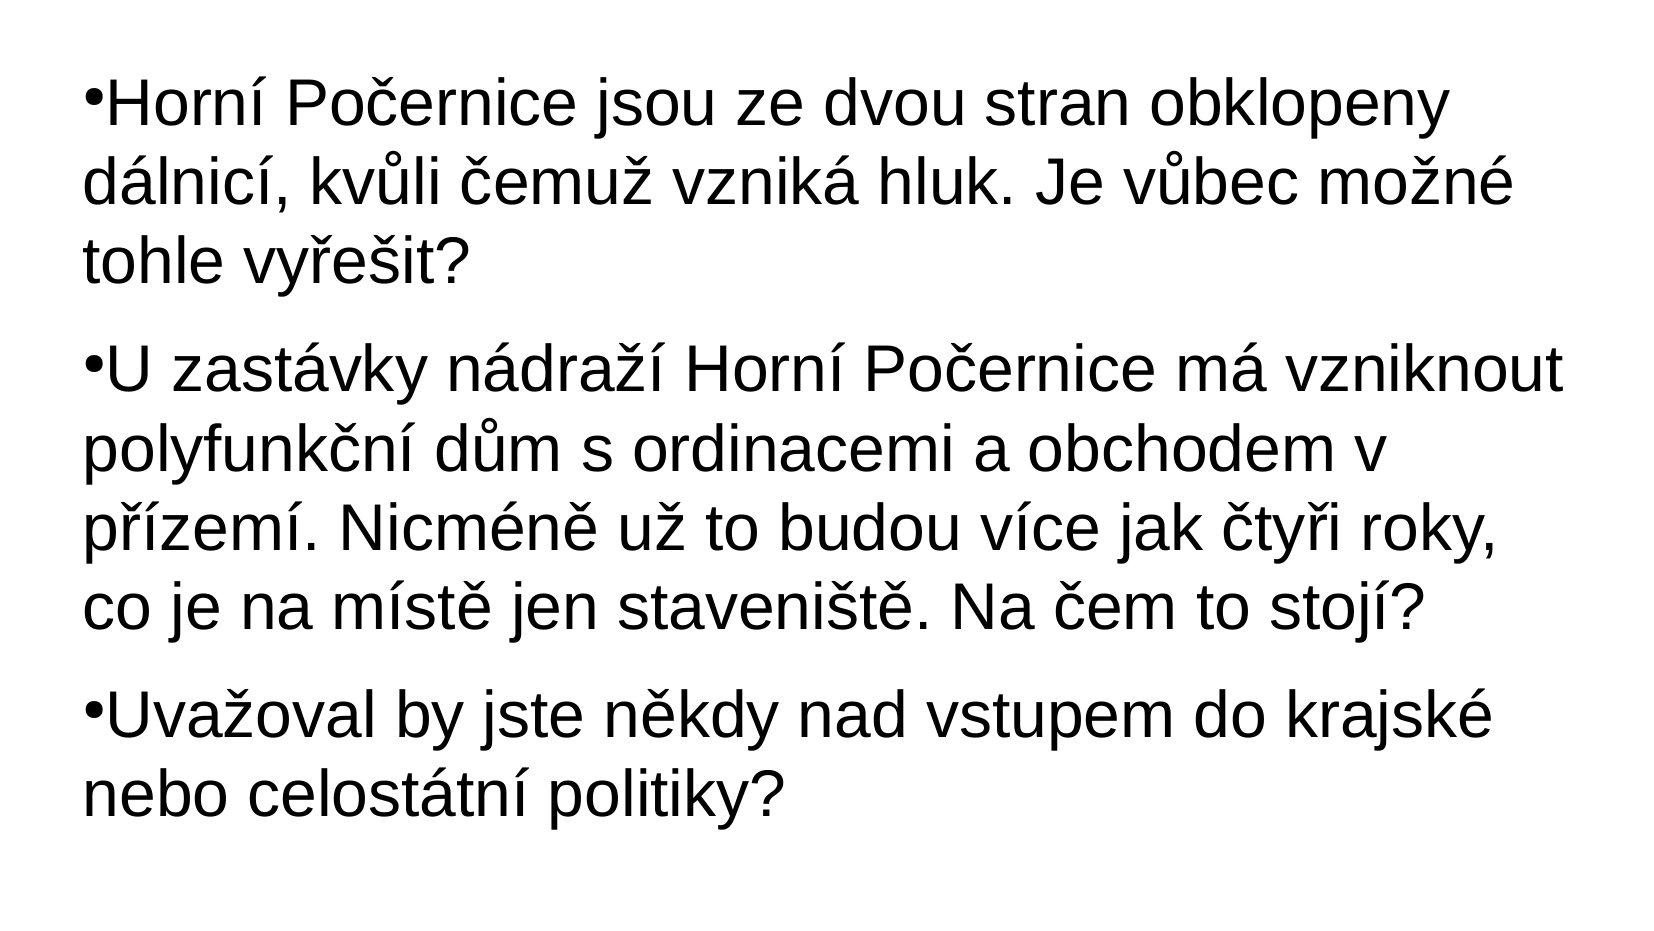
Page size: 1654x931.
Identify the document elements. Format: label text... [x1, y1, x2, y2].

list Horní Počernice jsou ze dvou stran obklopeny dálnicí, kvůli čemuž vzniká hluk. Je vůbec možné tohle vyřešit? U zastávky nádraží Horní Počernice má vzniknout polyfunkční dům s ordinacemi a obchodem v přízemí. Nicméně už to budou více jak čtyři roky, co je na místě jen staveniště. Na čem to stojí? Uvažoval by jste někdy nad vstupem do krajské nebo celostátní politiky? [82, 59, 1571, 857]
